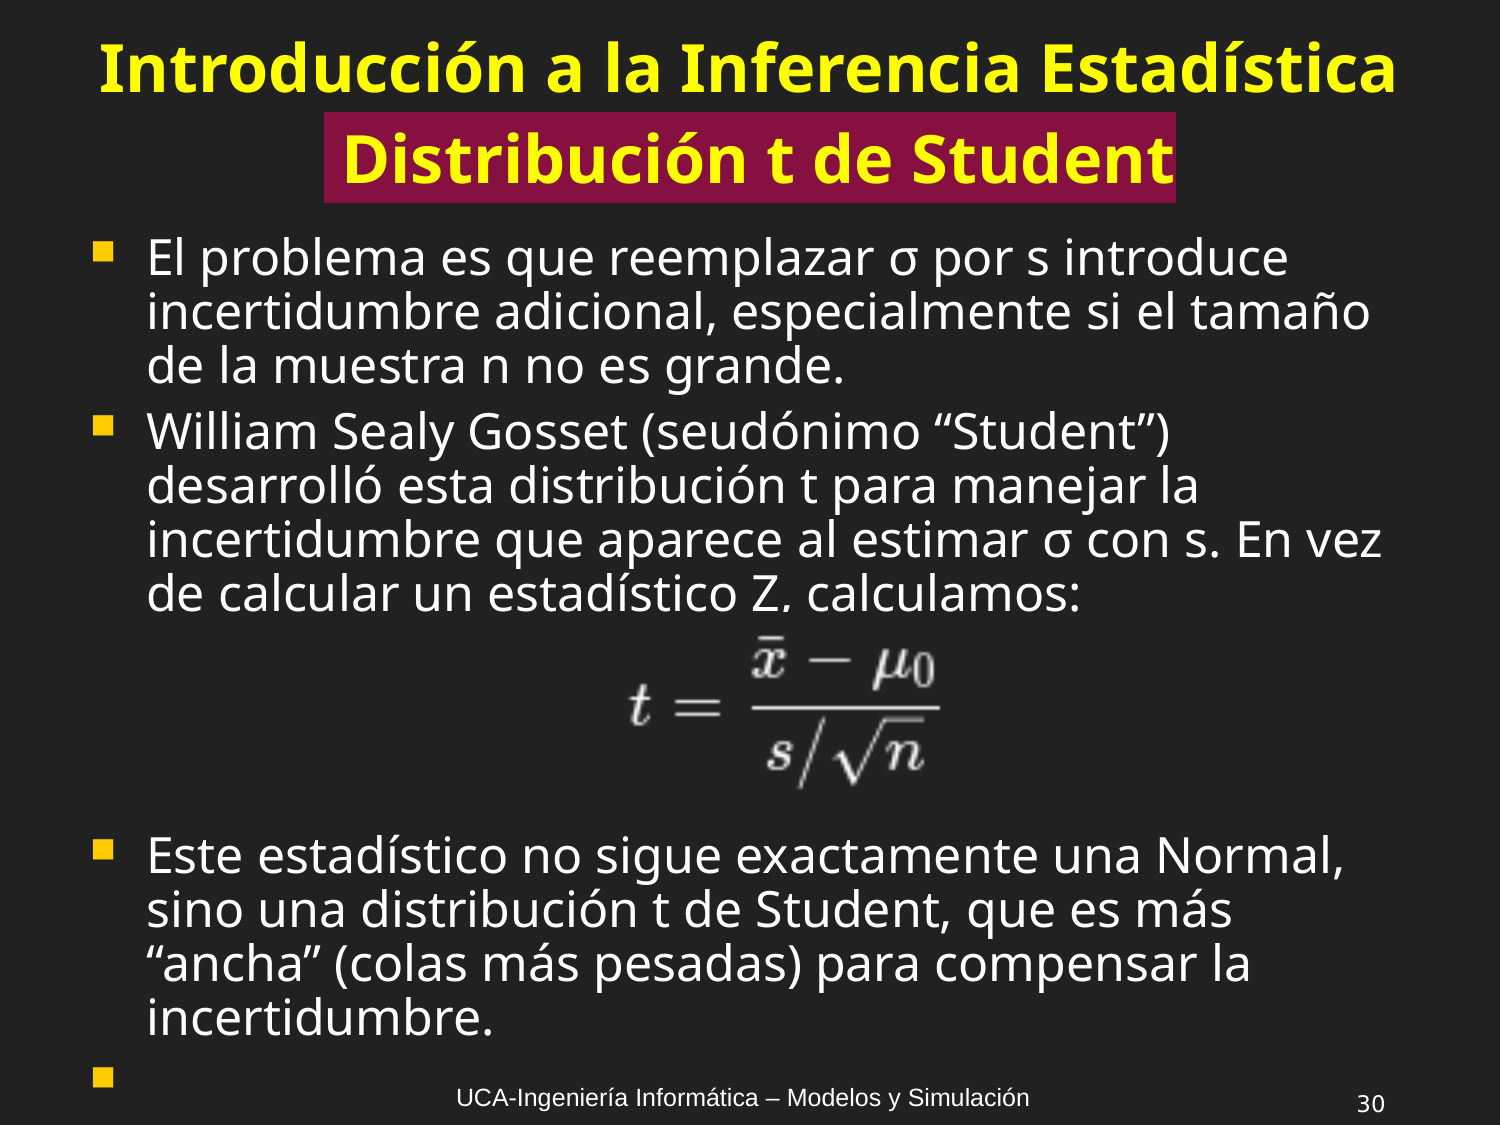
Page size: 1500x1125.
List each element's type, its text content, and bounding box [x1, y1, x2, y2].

list El problema es que reemplazar σ por s introduce incertidumbre adicional, especialmente si el tamaño de la muestra n no es grande. William Sealy Gosset (seudónimo “Student”) desarrolló esta distribución t para manejar la incertidumbre que aparece al estimar σ con s. En vez de calcular un estadístico Z, calculamos: Este estadístico no sigue exactamente una Normal, sino una distribución t de Student, que es más “ancha” (colas más pesadas) para compensar la incertidumbre. [75, 224, 1426, 1043]
picture [600, 612, 976, 826]
title Introducción a la Inferencia Estadística Distribución t de Student [75, 37, 1426, 188]
